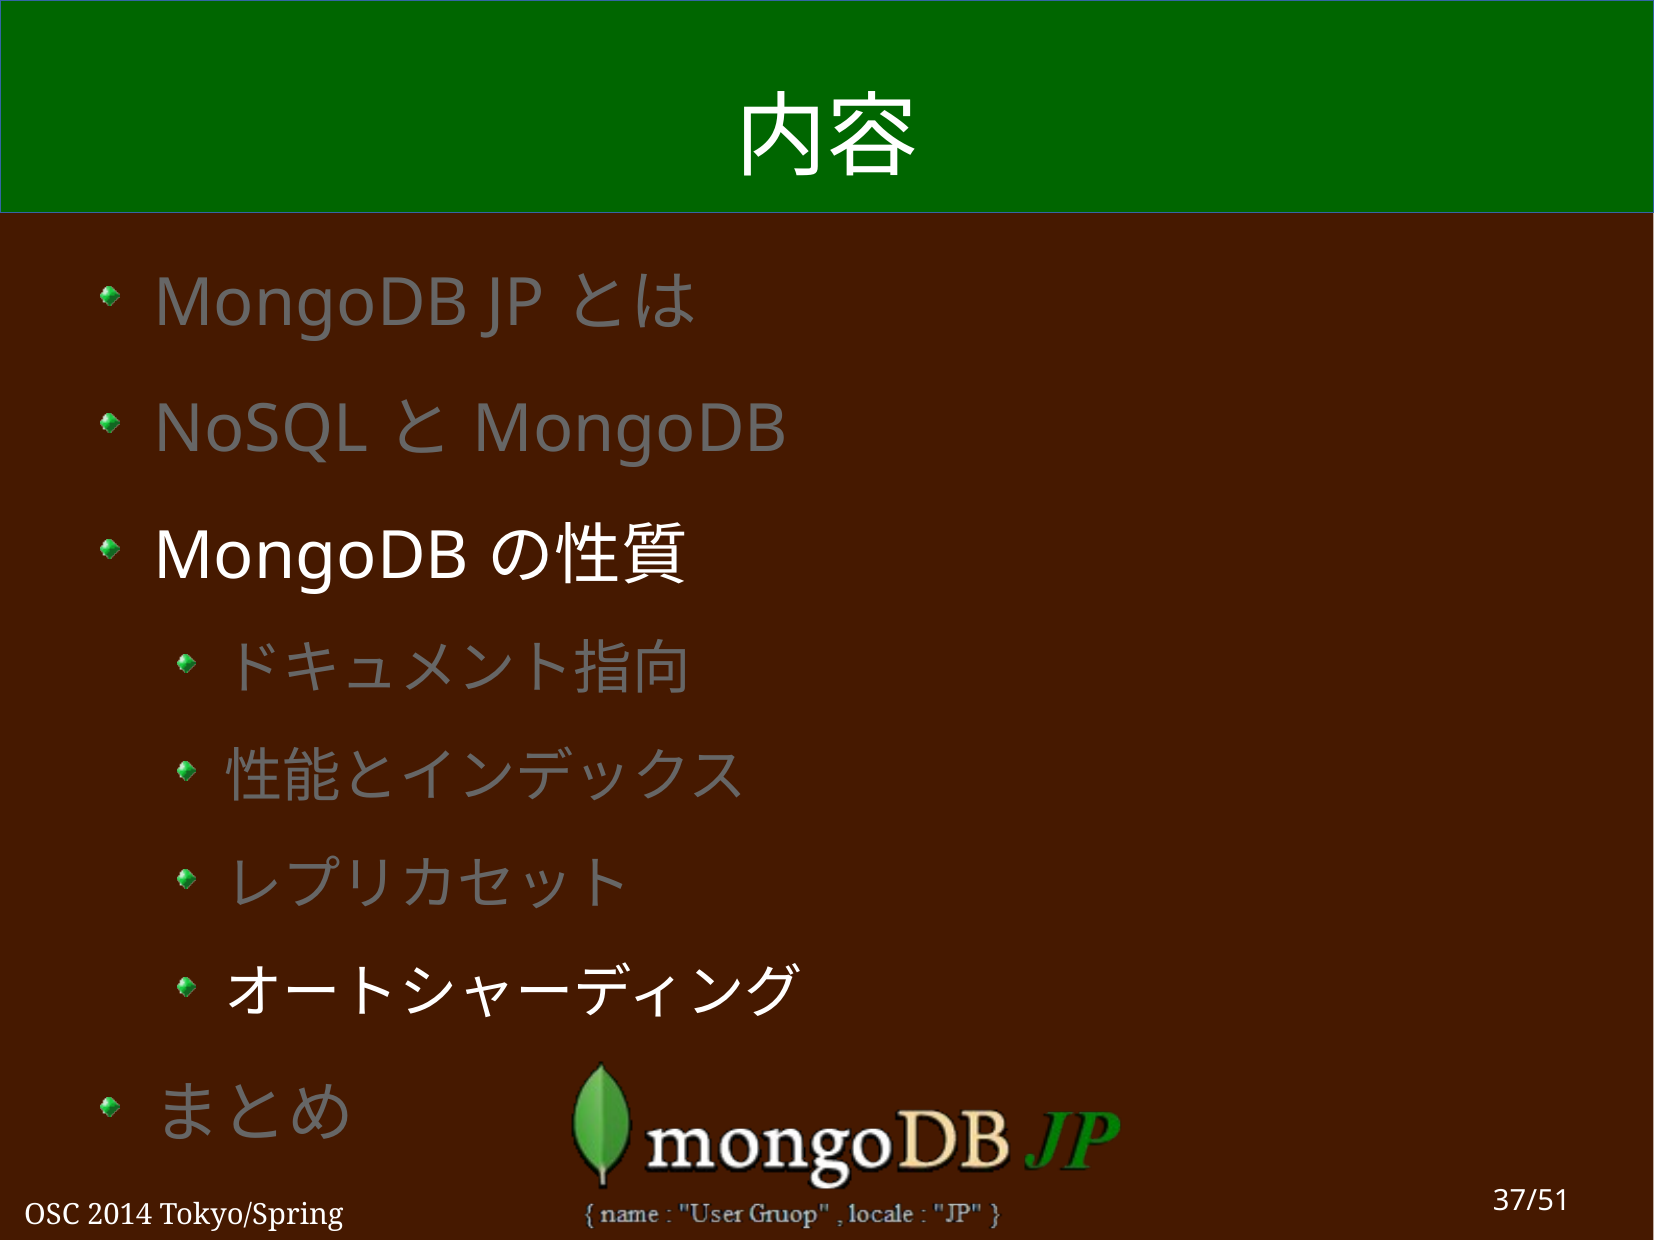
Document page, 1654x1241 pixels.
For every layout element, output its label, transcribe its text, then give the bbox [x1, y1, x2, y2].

title 内容 [82, 49, 1571, 207]
picture [566, 1132, 1140, 1241]
list MongoDB JPとは NoSQLとMongoDB MongoDBの性質 ドキュメント指向 性能とインデックス レプリカセット オートシャーディング まとめ [82, 247, 1571, 1132]
